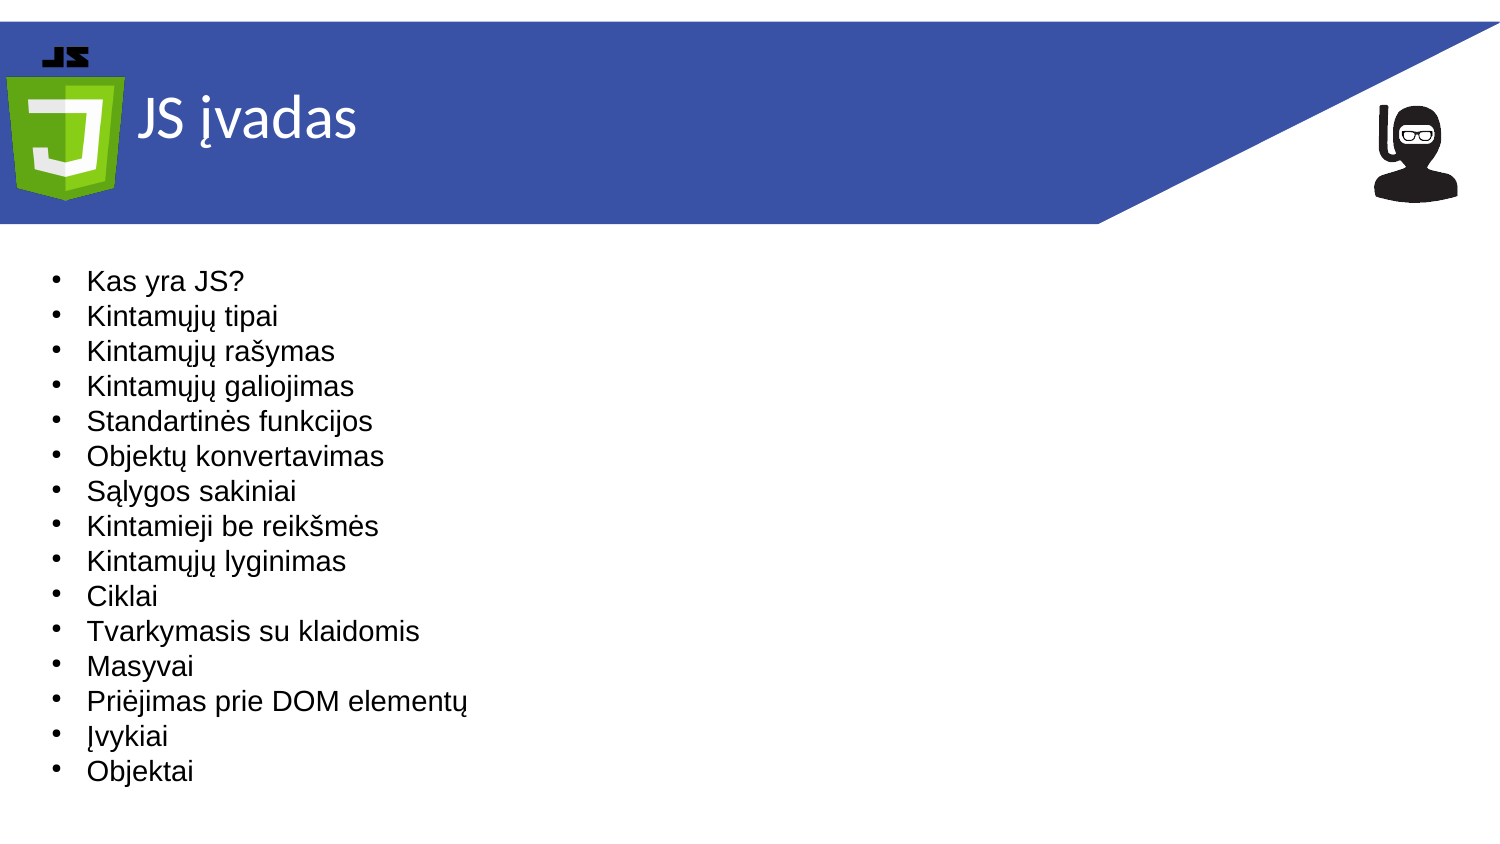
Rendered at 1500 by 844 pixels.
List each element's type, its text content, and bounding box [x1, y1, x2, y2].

text_box [1404, 23, 1500, 72]
picture [1326, 72, 1500, 211]
text_box Kas yra JS? Kintamųjų tipai Kintamųjų rašymas Kintamųjų galiojimas Standartinės funkcijos Objektų konvertavimas Sąlygos sakiniai Kintamieji be reikšmės Kintamųjų lyginimas Ciklai Tvarkymasis su klaidomis Masyvai Priėjimas prie DOM elementų Įvykiai Objektai [36, 247, 1389, 789]
text_box [1096, 111, 1500, 227]
picture [5, 46, 125, 201]
title JS įvadas [122, 72, 1326, 167]
